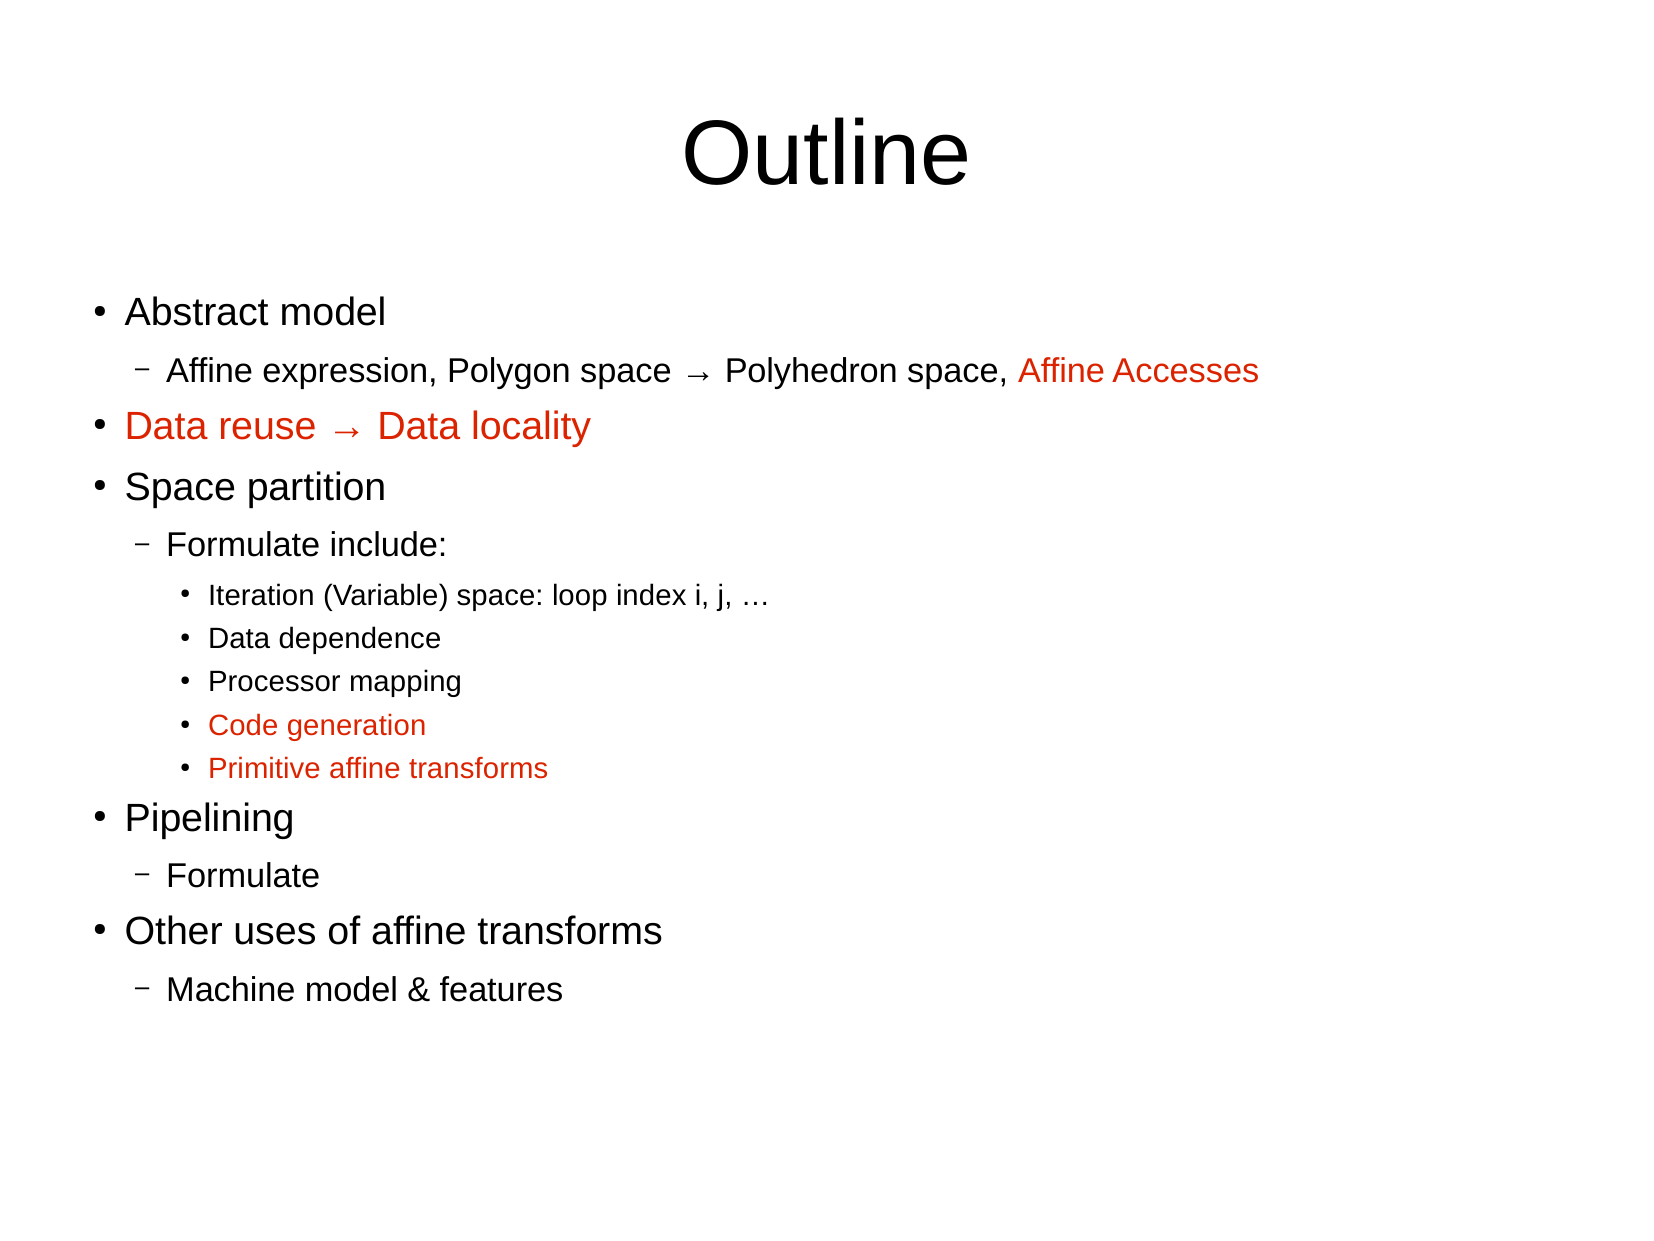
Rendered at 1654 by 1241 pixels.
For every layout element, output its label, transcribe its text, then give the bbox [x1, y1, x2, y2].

title Outline [82, 49, 1571, 257]
list Abstract model Affine expression, Polygon space → Polyhedron space, Affine Accesses Data reuse → Data locality Space partition Formulate include: Iteration (Variable) space: loop index i, j, … Data dependence Processor mapping Code generation Primitive affine transforms Pipelining Formulate Other uses of affine transforms Machine model & features [82, 290, 1538, 1010]
